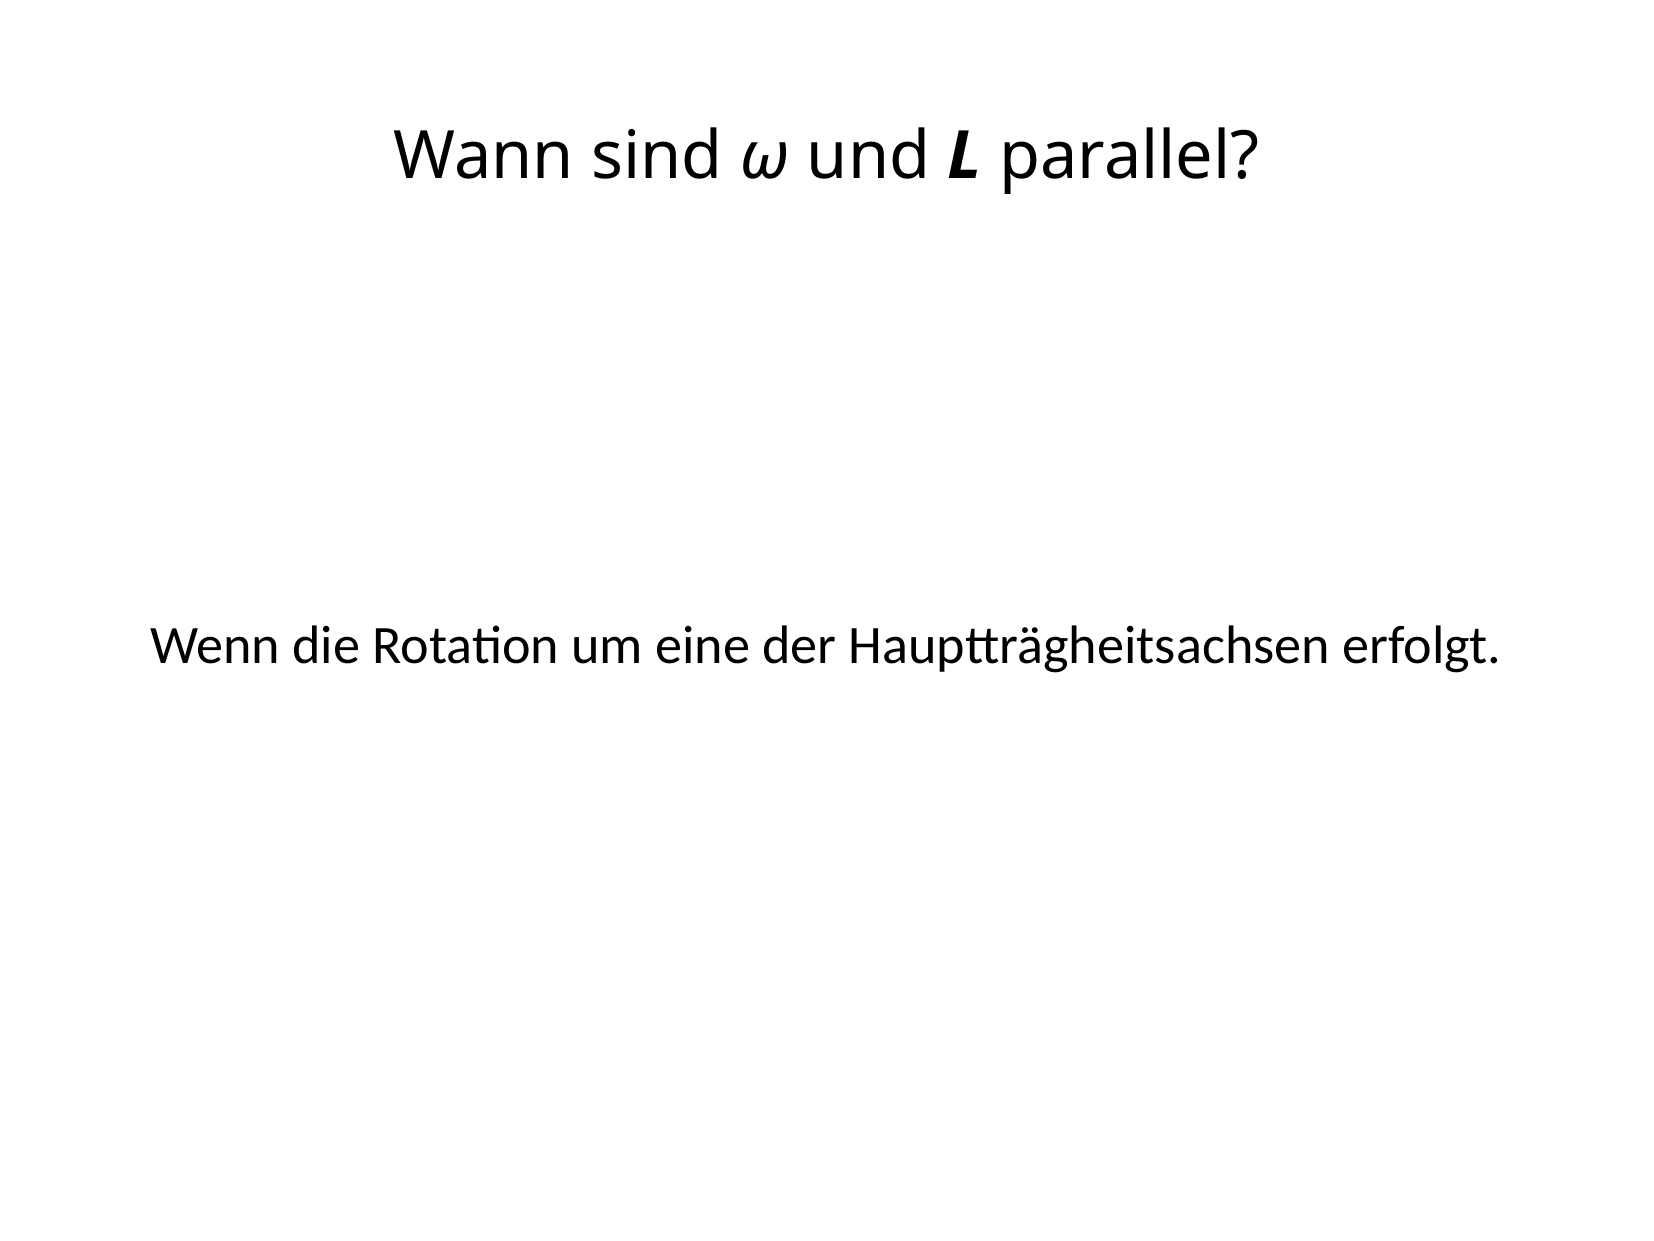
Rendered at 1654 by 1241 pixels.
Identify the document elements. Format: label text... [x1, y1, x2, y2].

title Wann sind ω und L parallel? [82, 49, 1571, 257]
subtitle Wenn die Rotation um eine der Hauptträgheitsachsen erfolgt. [82, 290, 1571, 1010]
